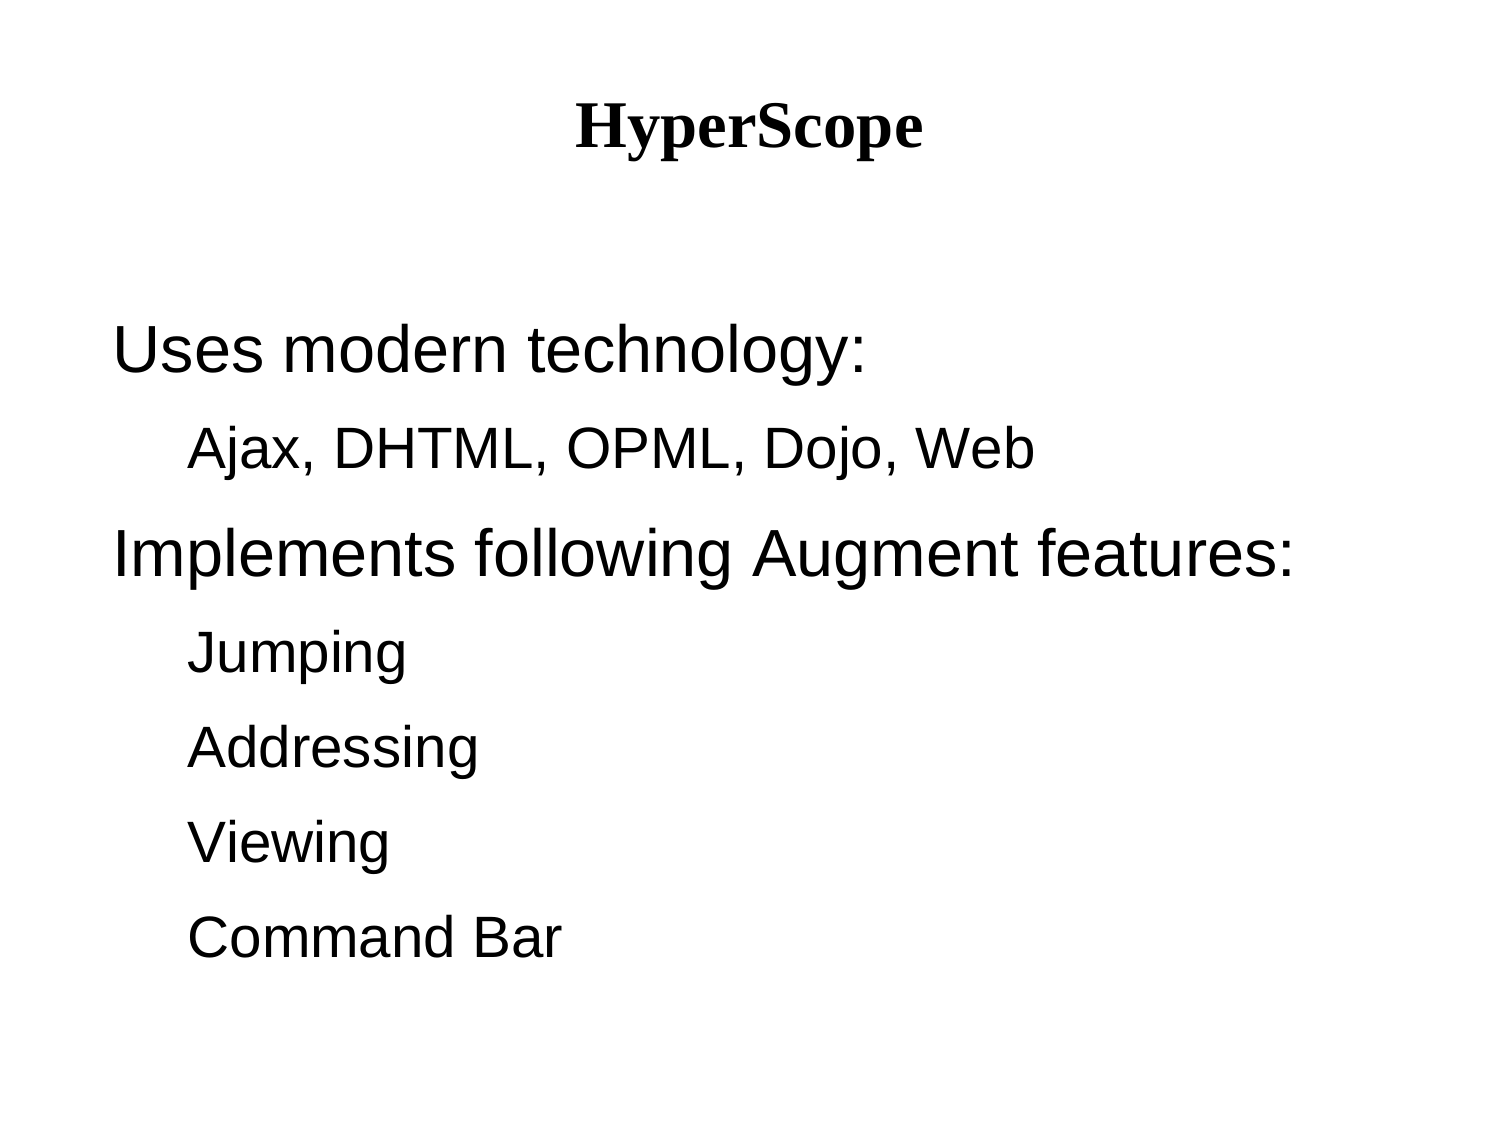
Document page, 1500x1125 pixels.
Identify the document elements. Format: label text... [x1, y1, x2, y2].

title HyperScope [112, 35, 1387, 223]
list Uses modern technology: Ajax, DHTML, OPML, Dojo, Web Implements following Augment features: Jumping Addressing Viewing Command Bar [112, 324, 1387, 1055]
